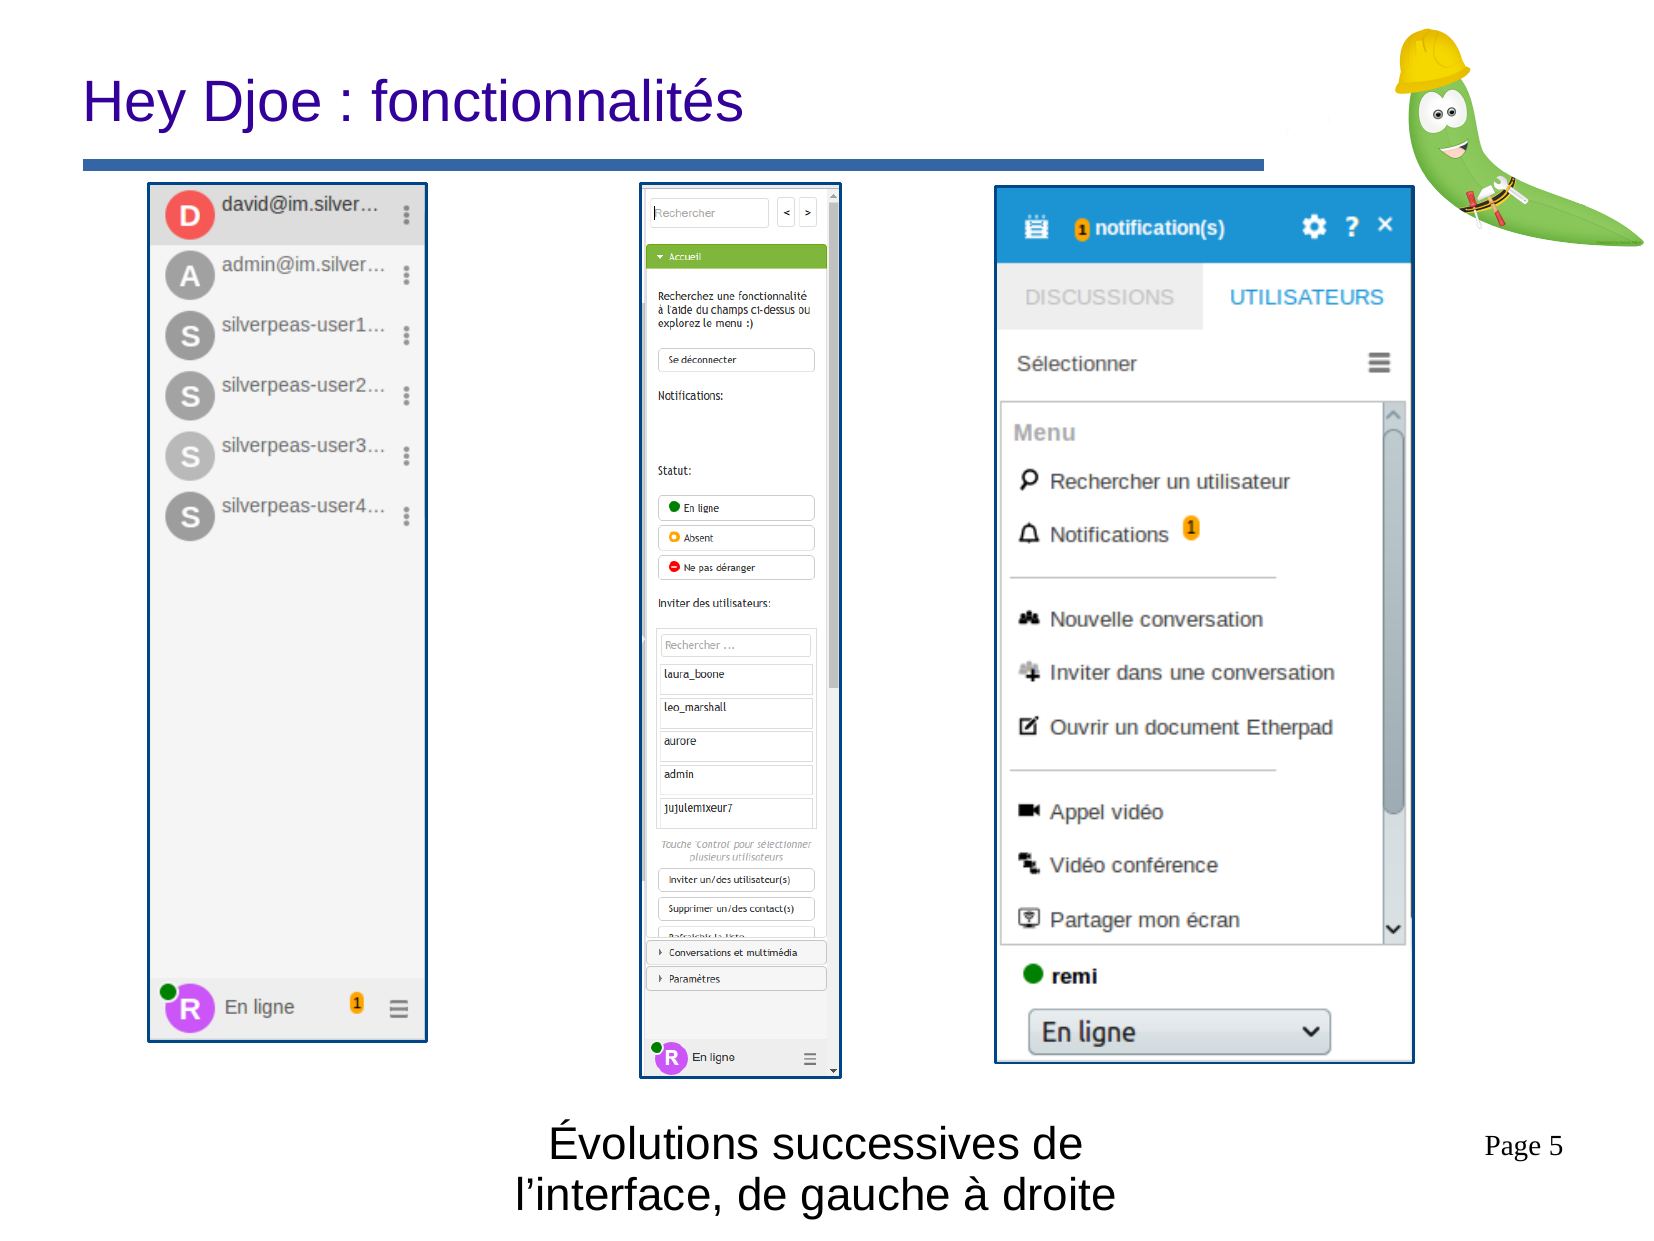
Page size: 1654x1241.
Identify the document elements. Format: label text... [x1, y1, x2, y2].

picture [149, 185, 426, 1041]
picture [641, 184, 839, 1077]
picture [1286, 23, 1647, 248]
picture [997, 187, 1413, 1062]
text_box Évolutions successives de l’interface, de gauche à droite [500, 1110, 1154, 1241]
title Hey Djoe : fonctionnalités [82, 49, 1264, 154]
